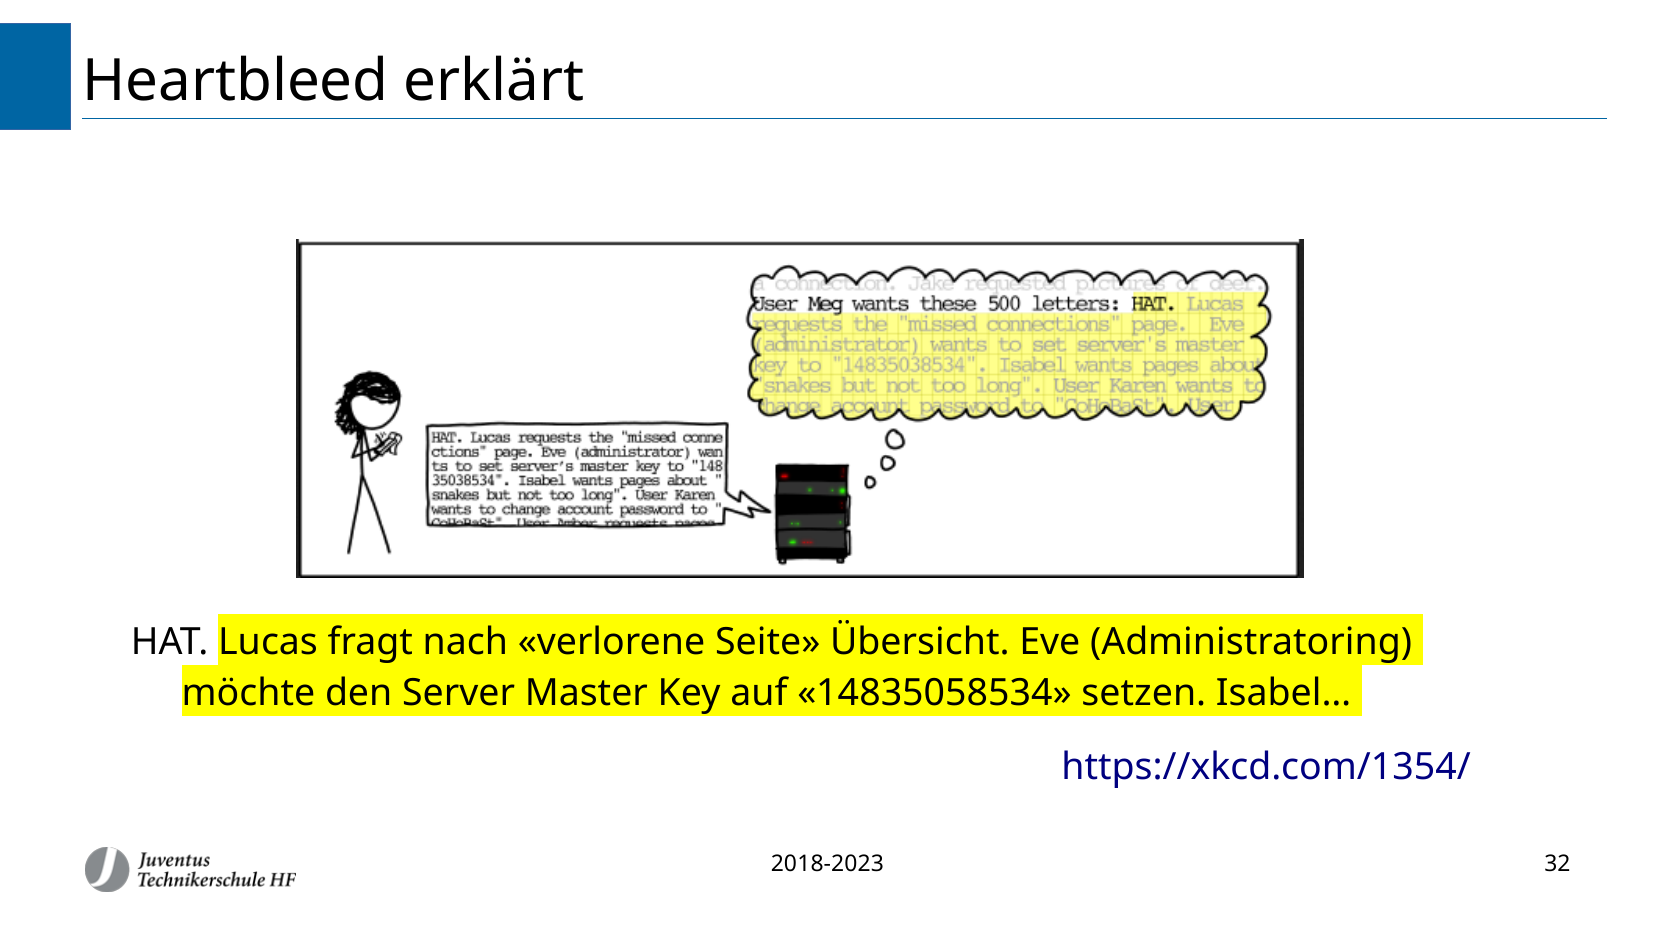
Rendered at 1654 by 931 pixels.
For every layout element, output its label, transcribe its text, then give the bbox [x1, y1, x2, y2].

picture [85, 847, 296, 892]
title Heartbleed erklärt [82, 37, 1571, 119]
text_box HAT. Lucas fragt nach «verlorene Seite» Übersicht. Eve (Administratoring) möchte den Server Master Key auf «14835058534» setzen. Isabel… [106, 606, 1548, 712]
picture [296, 239, 1304, 578]
text_box https://xkcd.com/1354/ [1046, 732, 1524, 793]
